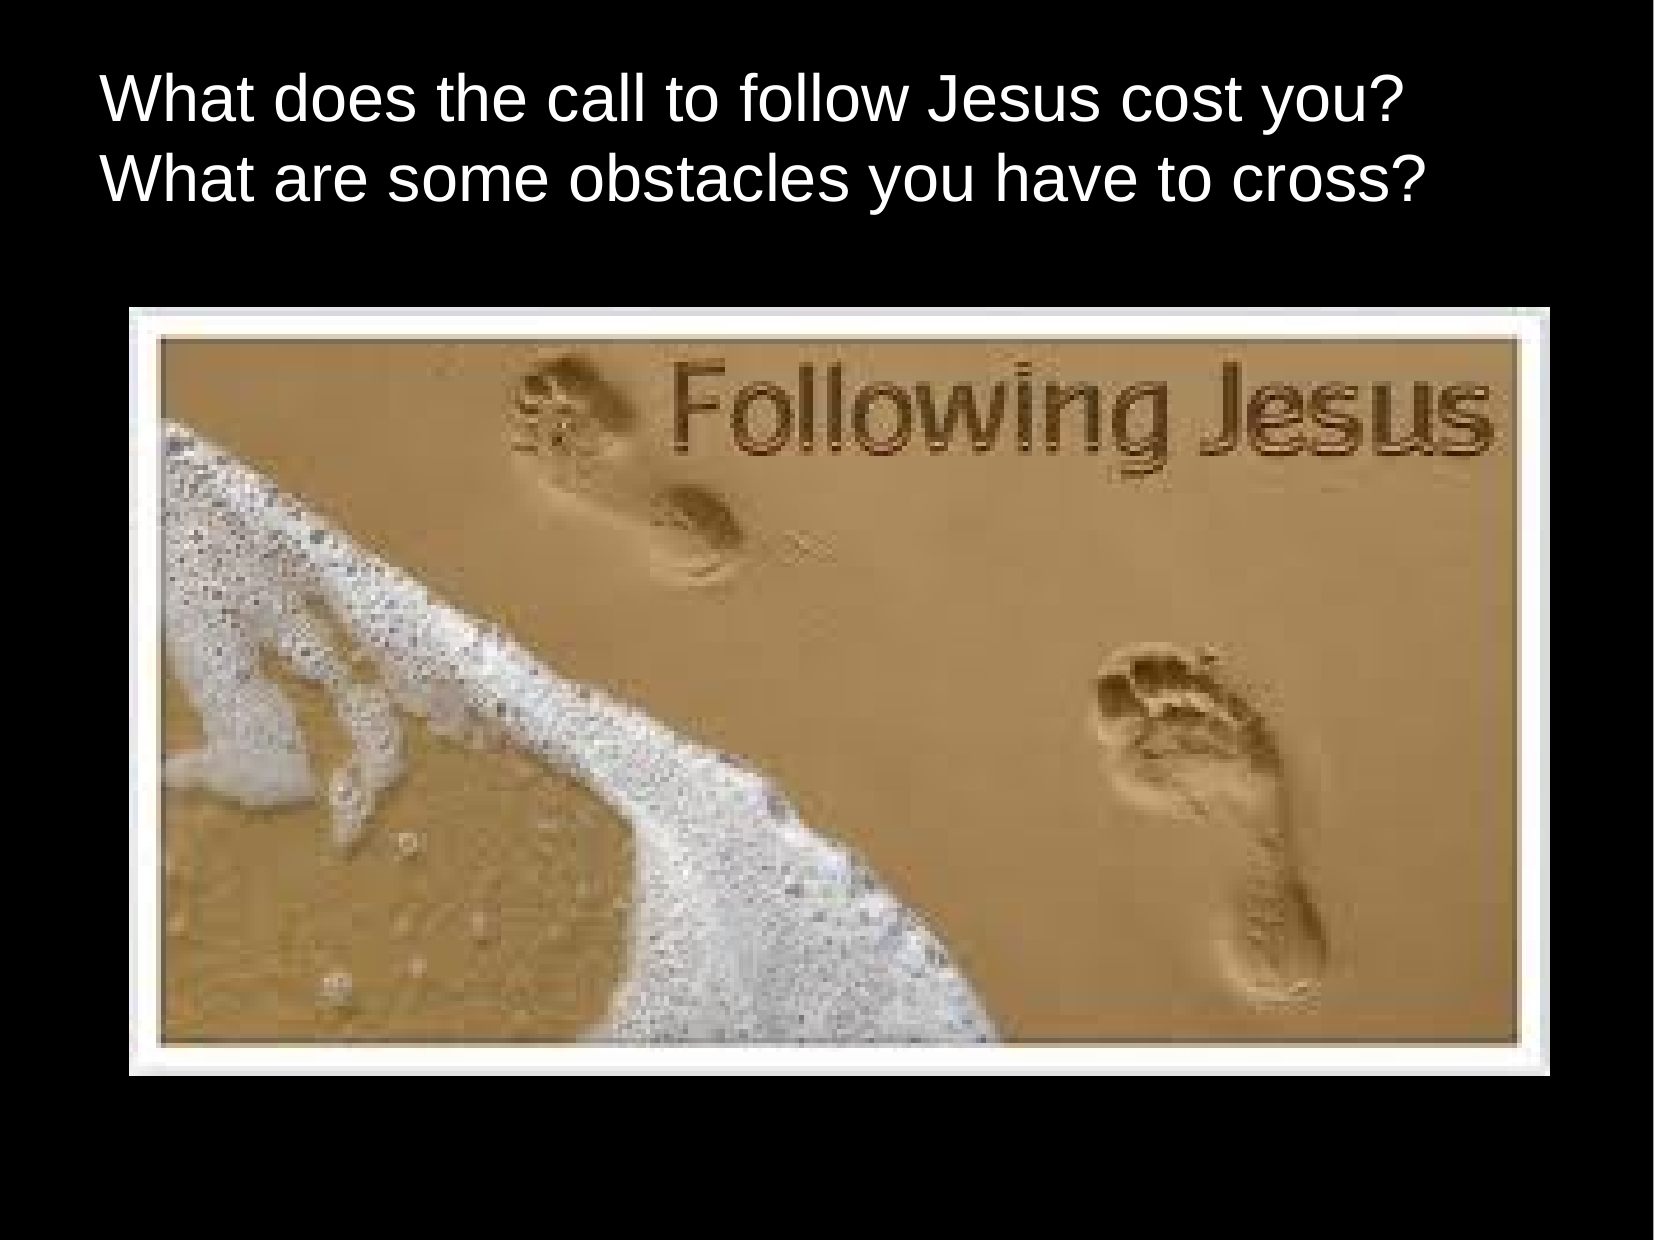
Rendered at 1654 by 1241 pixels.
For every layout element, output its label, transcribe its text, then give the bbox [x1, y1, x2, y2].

text_box What does the call to follow Jesus cost you? What are some obstacles you have to cross? [84, 46, 1595, 223]
picture [129, 307, 1550, 1076]
